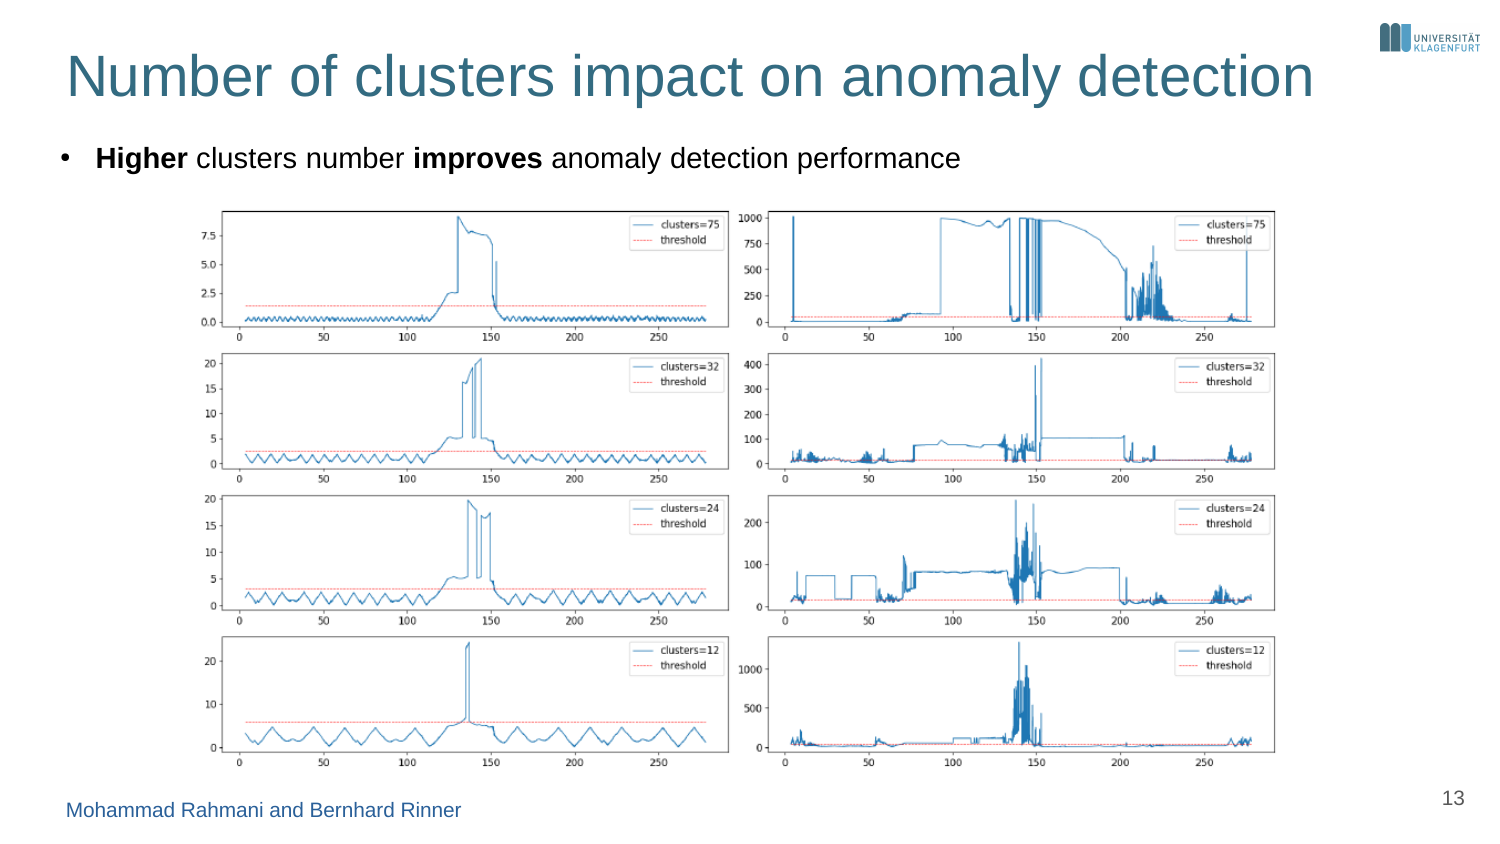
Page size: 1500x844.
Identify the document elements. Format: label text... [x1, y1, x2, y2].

title Number of clusters impact on anomaly detection [51, 23, 1449, 118]
text_box Higher clusters number improves anomaly detection performance [45, 135, 1351, 234]
picture [195, 191, 1284, 775]
text_box <number> [1389, 764, 1480, 830]
picture [1449, 23, 1480, 52]
